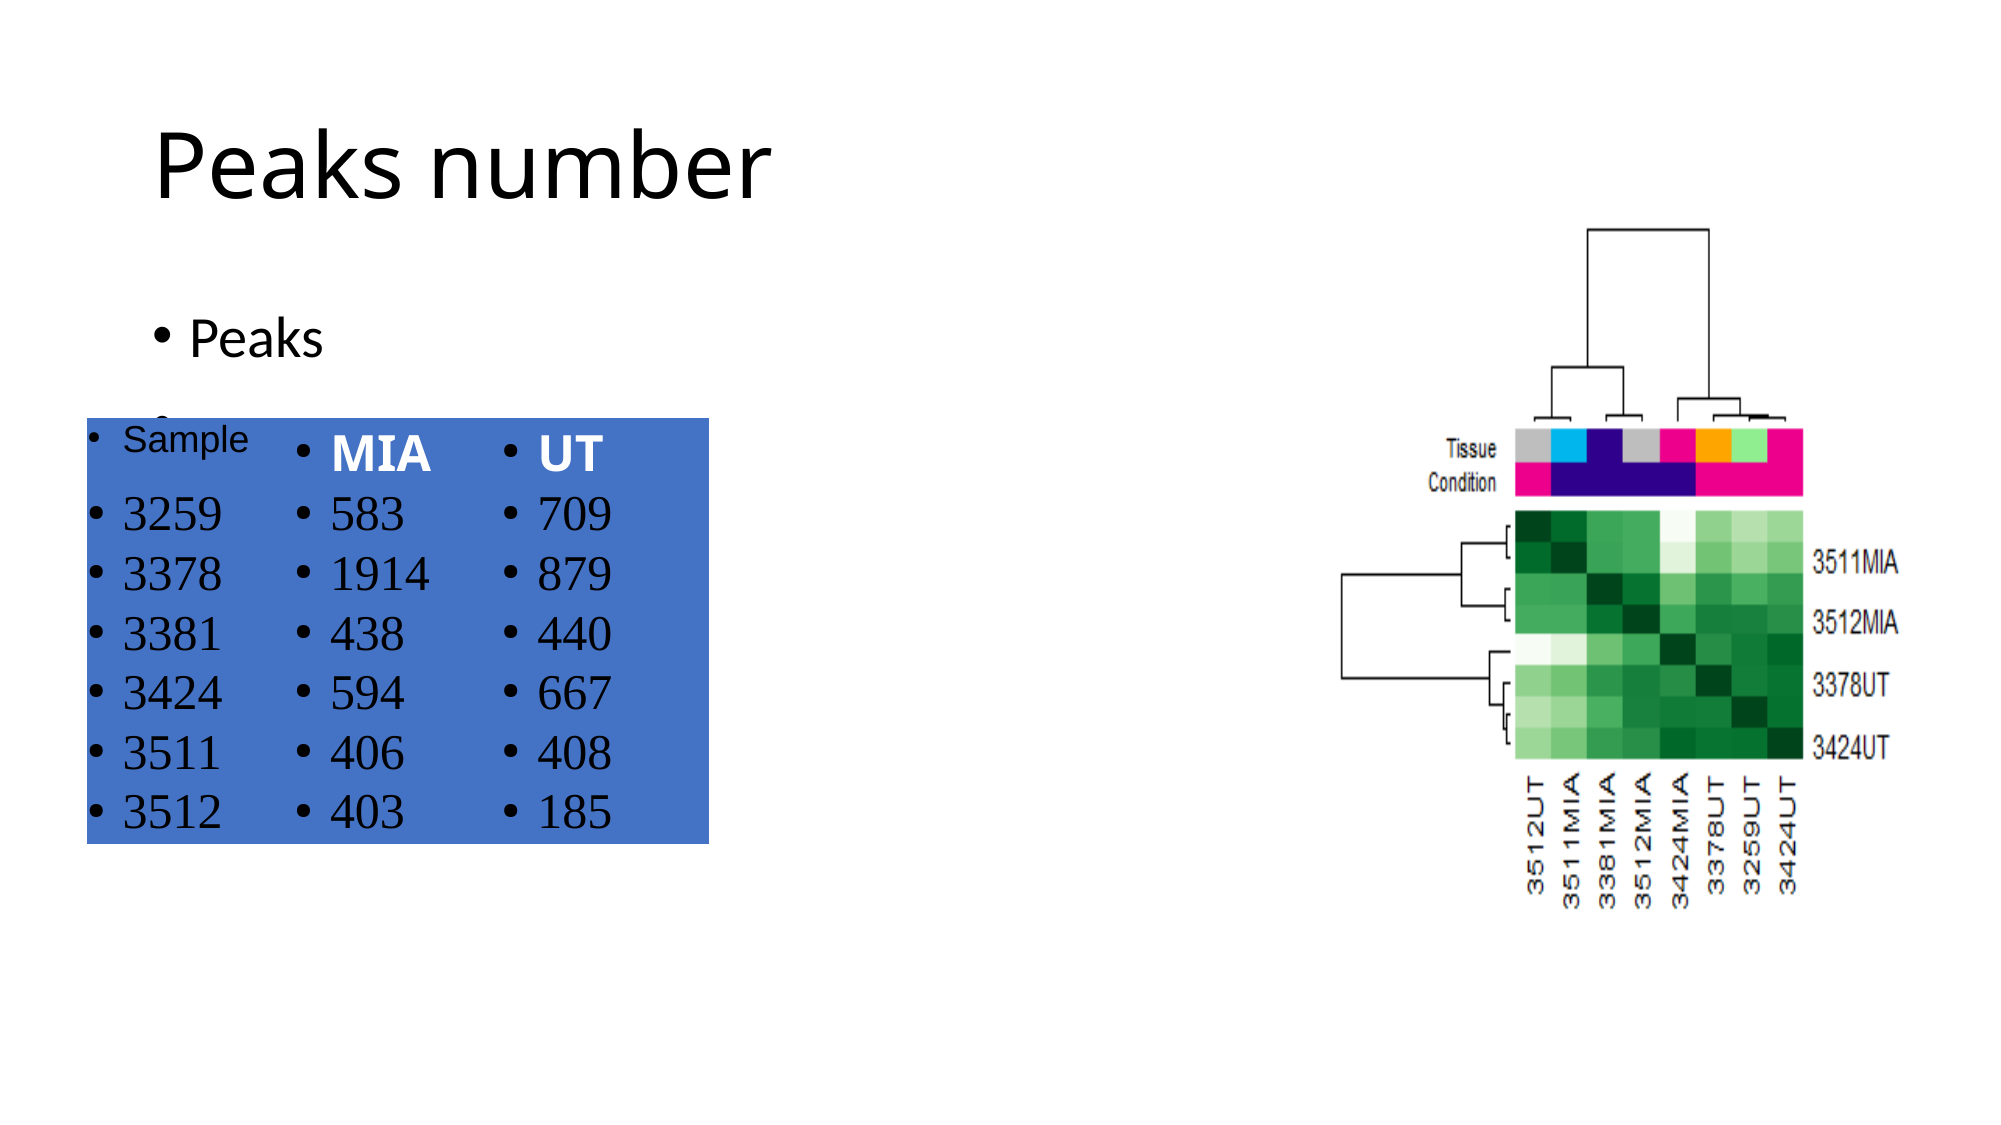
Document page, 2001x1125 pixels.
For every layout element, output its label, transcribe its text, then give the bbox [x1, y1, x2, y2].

table_cell 583 [295, 486, 502, 546]
picture [1335, 222, 2000, 1066]
table_cell 3424 [87, 665, 295, 725]
table_cell 3259 [87, 486, 295, 546]
table_cell 1914 [295, 546, 502, 605]
table_cell 3381 [87, 605, 295, 665]
table_cell 3378 [87, 546, 295, 605]
table_cell 406 [295, 725, 502, 784]
table_cell 879 [502, 546, 709, 605]
table_cell 667 [502, 665, 709, 725]
list Peaks [137, 299, 1335, 1014]
table_header UT [502, 418, 709, 486]
table_cell 3511 [87, 725, 295, 784]
table_cell 185 [502, 784, 709, 844]
table_cell 408 [502, 725, 709, 784]
table_cell 440 [502, 605, 709, 665]
table_cell 3512 [87, 784, 295, 844]
table_cell 438 [295, 605, 502, 665]
table_cell 709 [502, 486, 709, 546]
title Peaks number [137, 59, 1863, 278]
table_cell 403 [295, 784, 502, 844]
table_cell 594 [295, 665, 502, 725]
table_header MIA [295, 418, 502, 486]
table_header Sample [87, 418, 295, 486]
